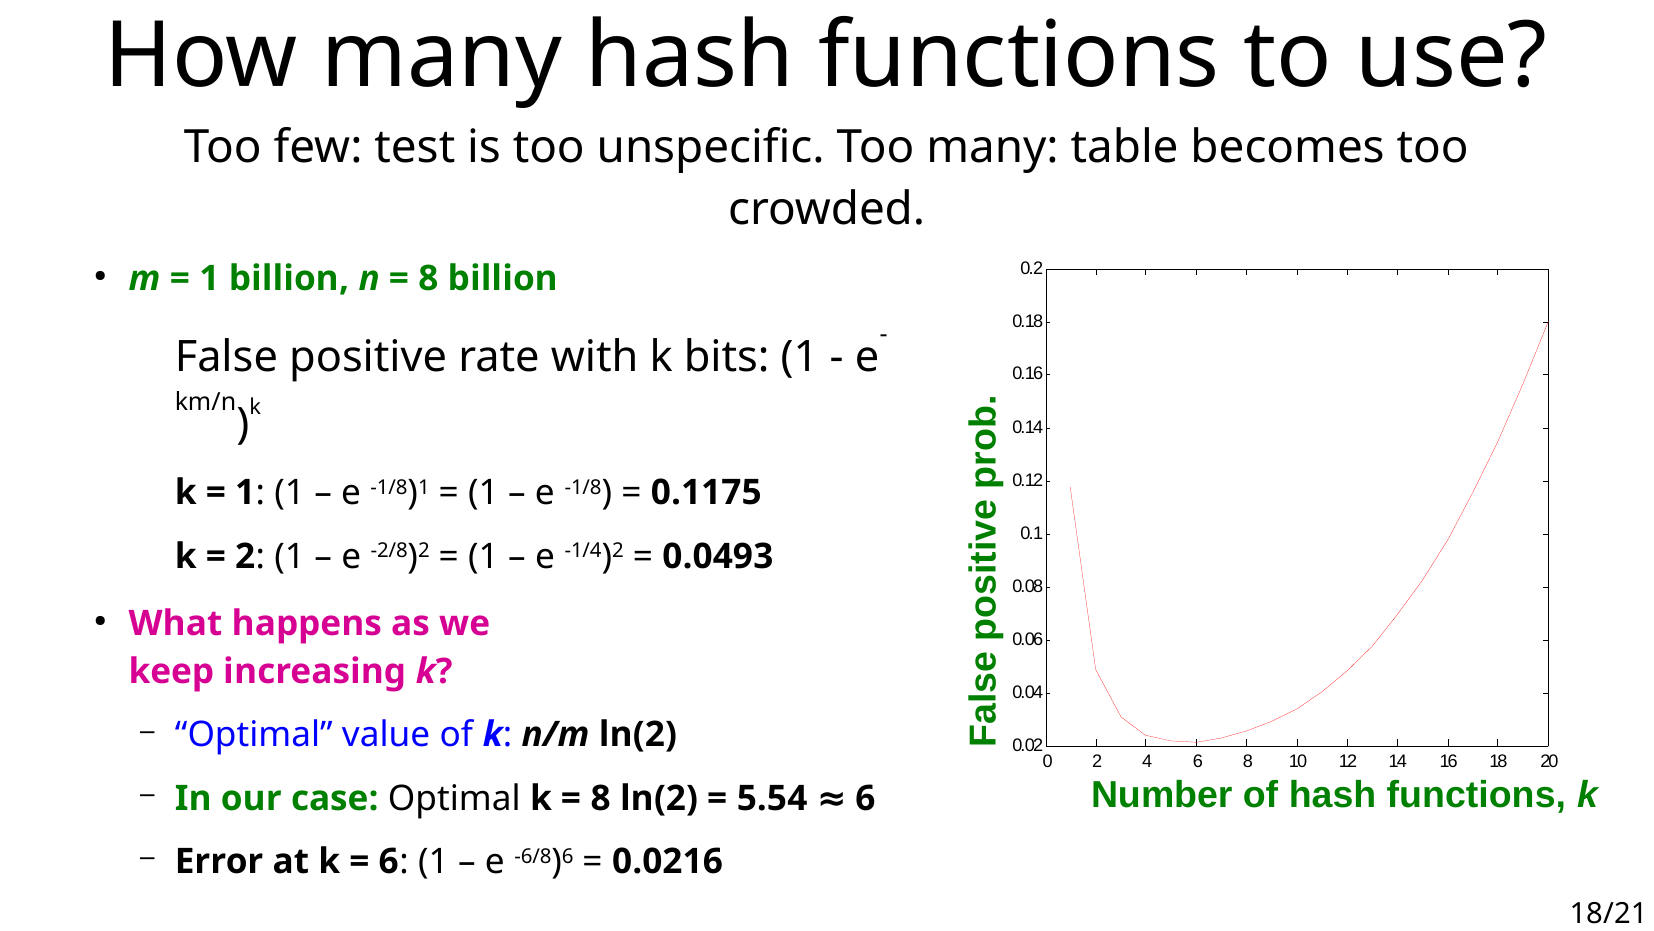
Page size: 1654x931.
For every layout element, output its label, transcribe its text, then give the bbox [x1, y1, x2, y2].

title How many hash functions to use? Too few: test is too unspecific. Too many: table becomes too crowded. [82, 1, 1571, 225]
picture [961, 224, 1612, 810]
text_box False positive prob. [950, 380, 1011, 763]
text_box Number of hash functions, k [1076, 762, 1613, 822]
list m = 1 billion, n = 8 billion False positive rate with k bits: (1 - e-km/n)k k = 1: (1 – e -1/8)1 = (1 – e -1/8) = 0.1175 k = 2: (1 – e -2/8)2 = (1 – e -1/4)2 = 0.0493 What happens as we keep increasing k? “Optimal” value of k: n/m ln(2) In our case: Optimal k = 8 ln(2) = 5.54 ≈ 6 Error at k = 6: (1 – e -6/8)6 = 0.0216 [82, 253, 932, 893]
